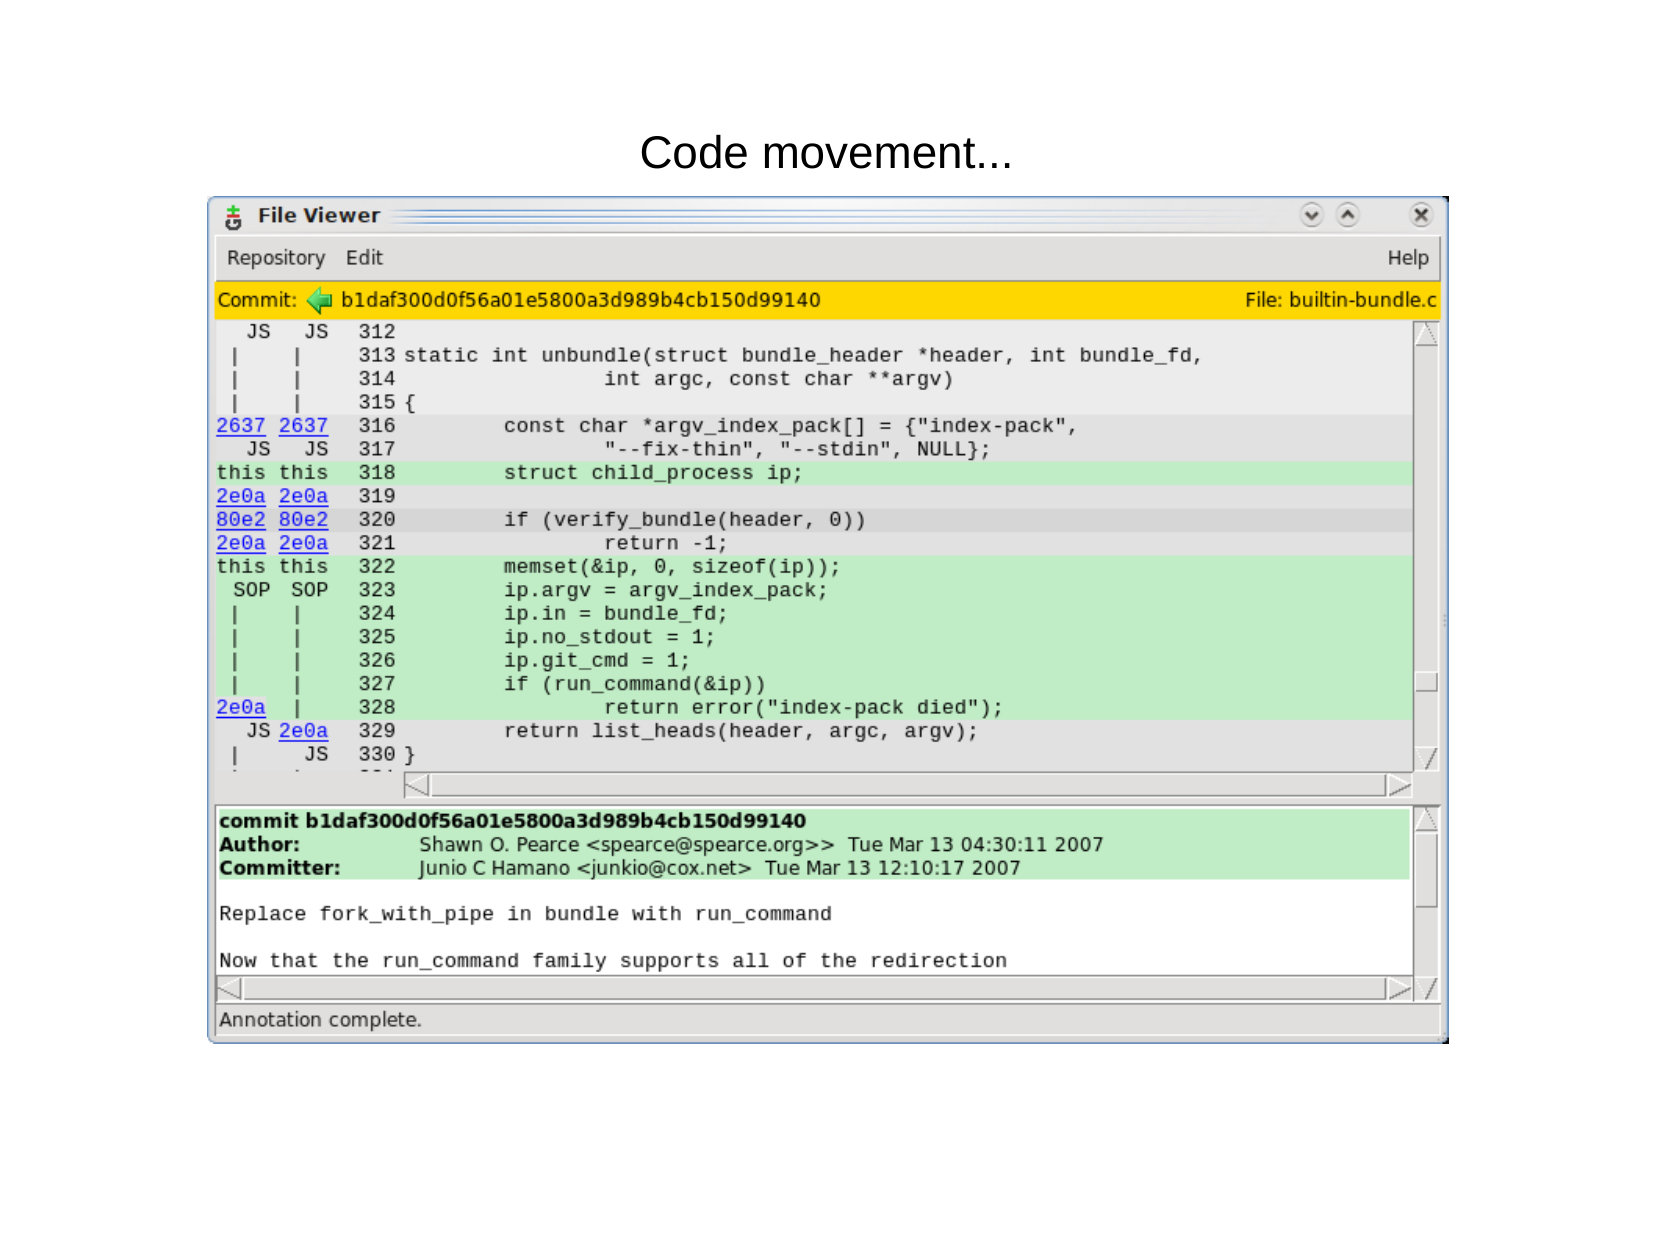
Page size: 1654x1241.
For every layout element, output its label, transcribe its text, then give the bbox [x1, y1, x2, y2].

title Code movement... [82, 56, 1571, 250]
picture [207, 250, 1449, 1044]
